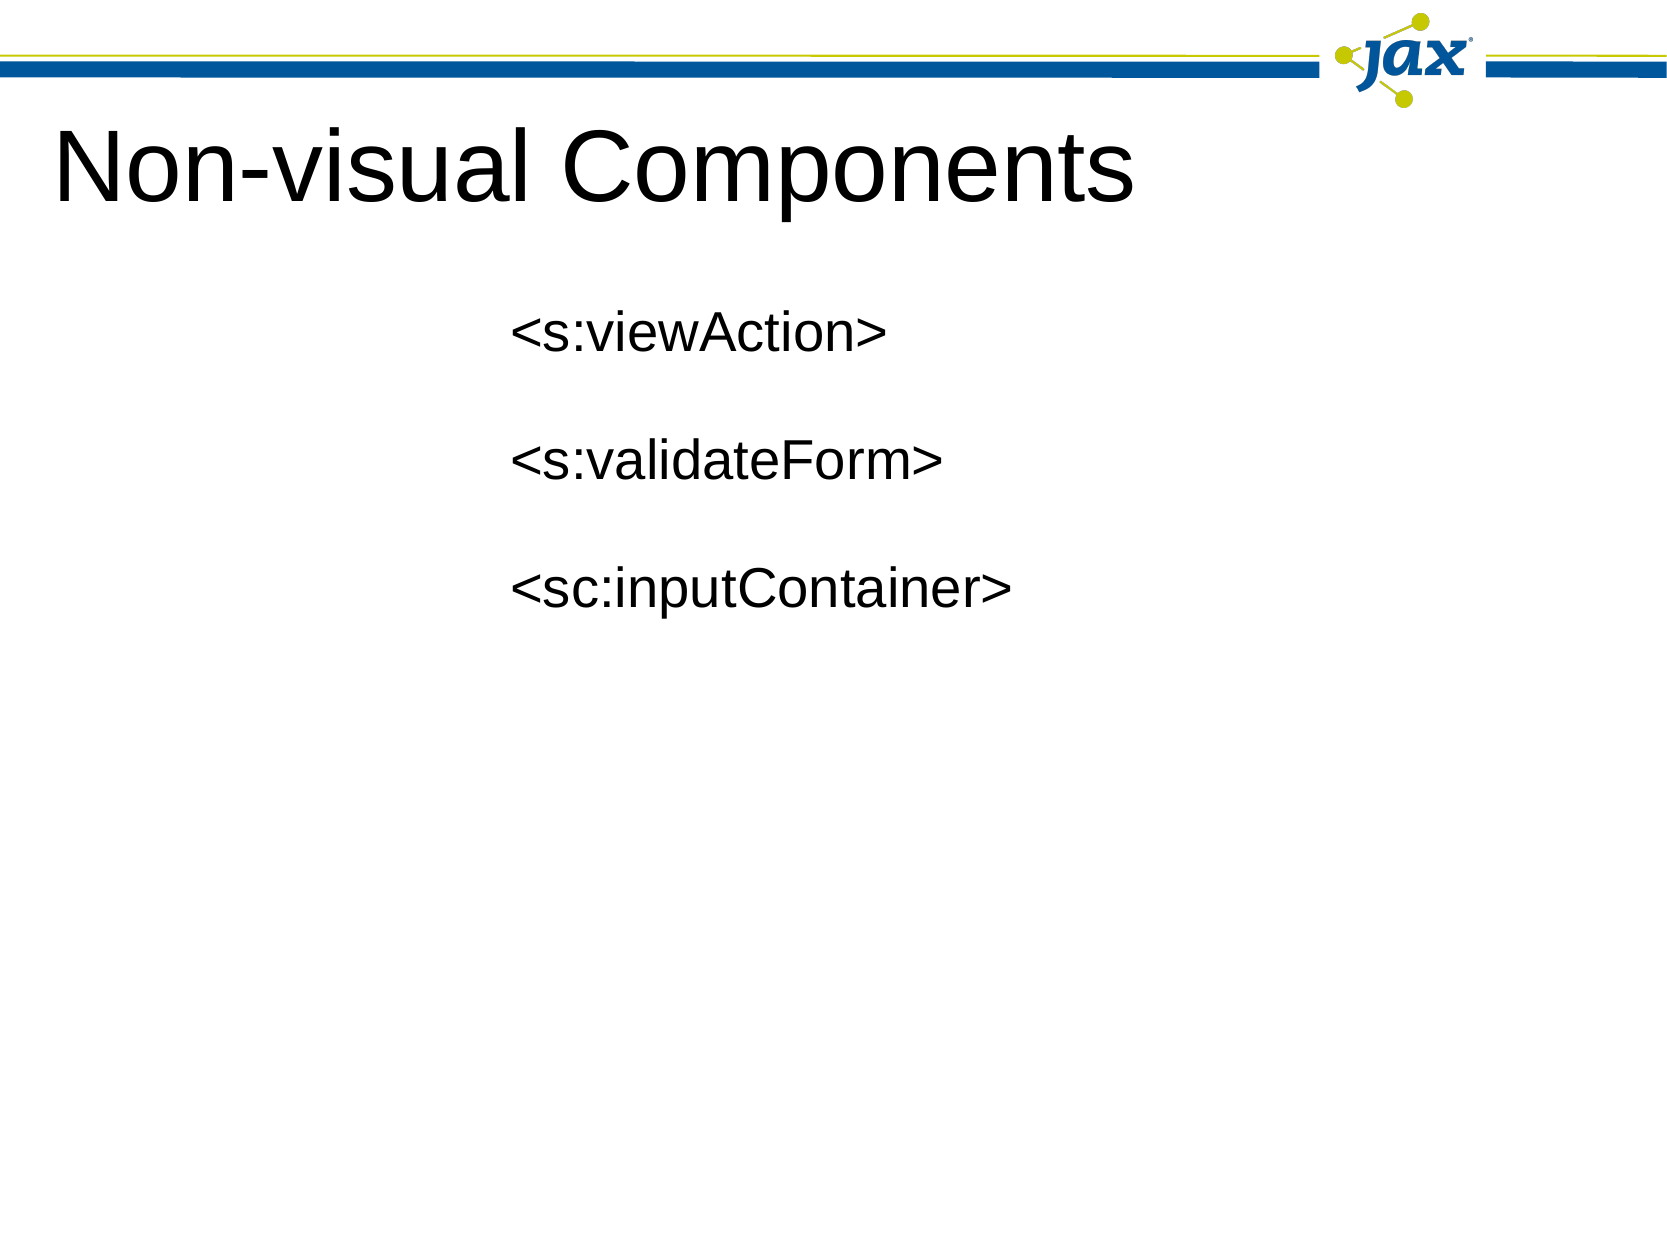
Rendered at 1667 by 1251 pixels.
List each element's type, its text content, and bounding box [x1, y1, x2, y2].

list <s:viewAction> <s:validateForm> <sc:inputContainer> [37, 300, 1613, 1126]
title Non-visual Components [37, 91, 1651, 230]
picture [1335, 13, 1473, 91]
